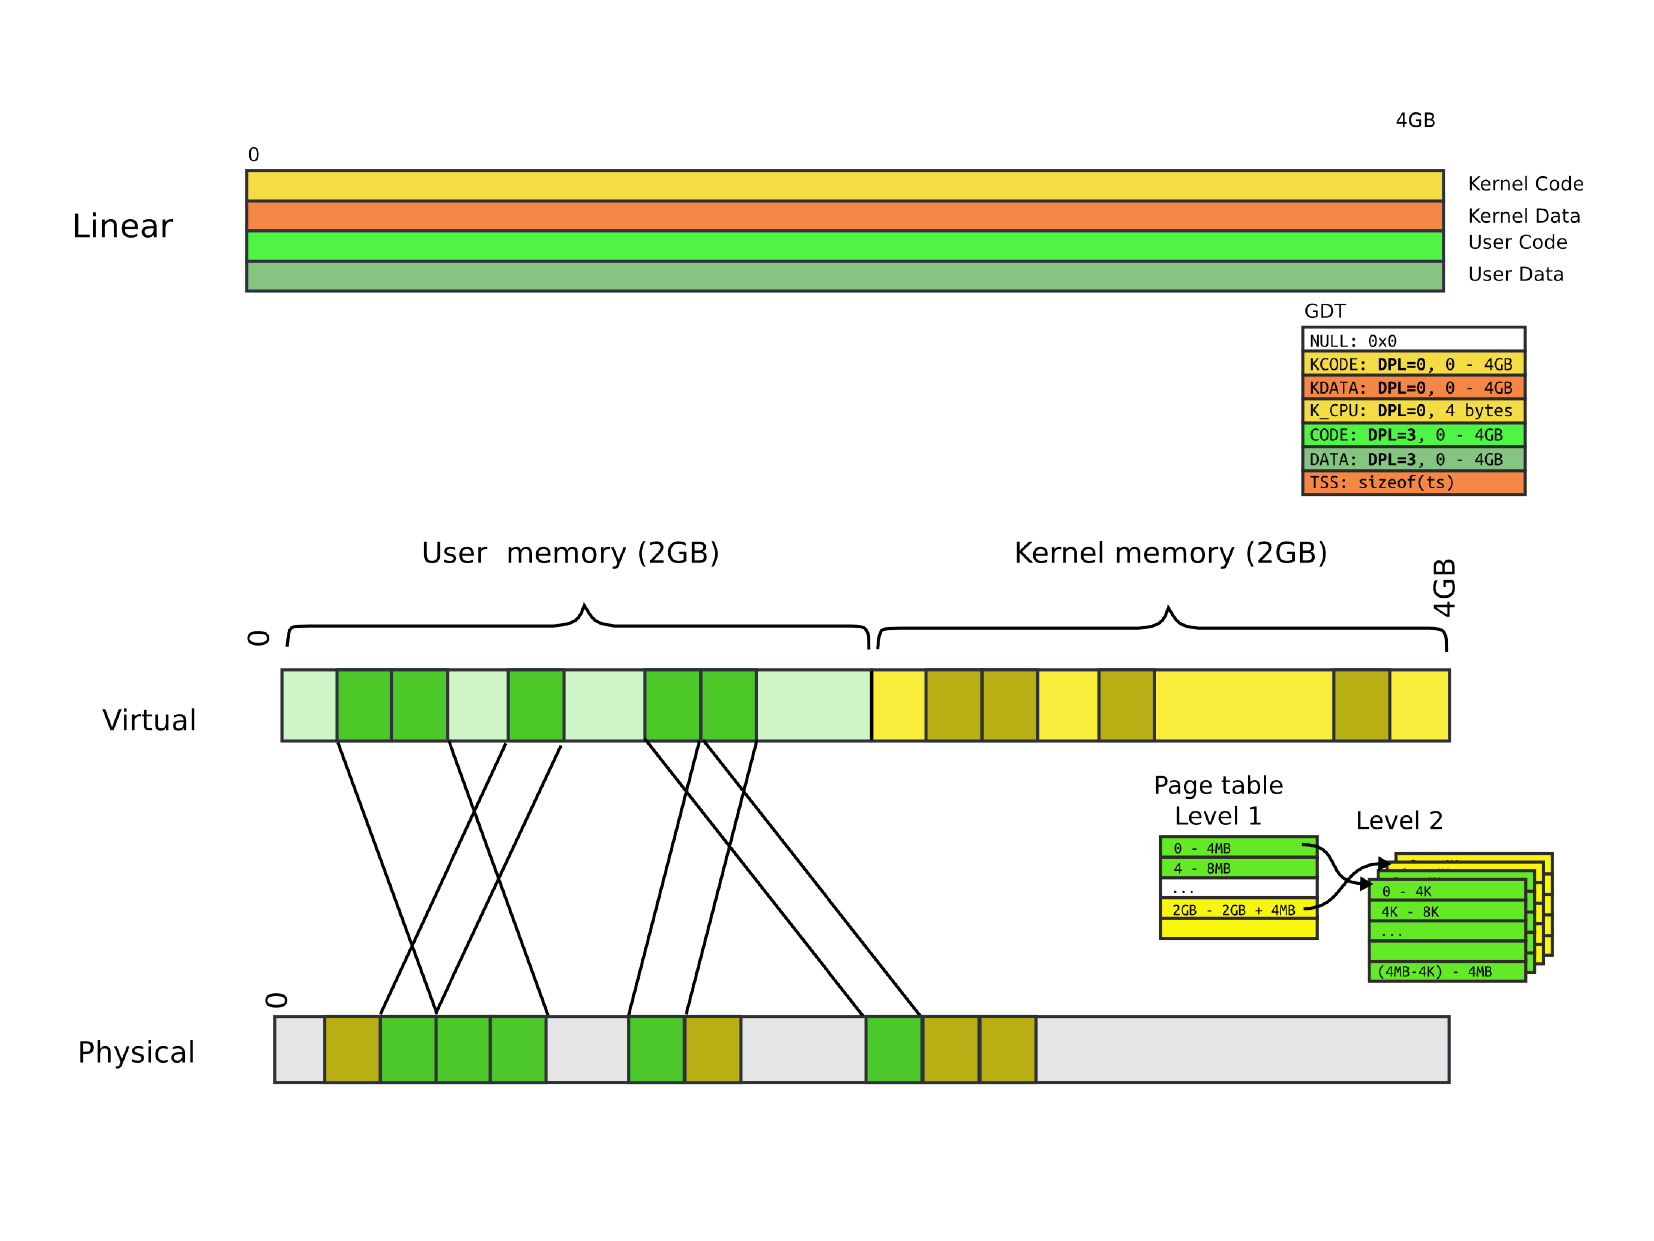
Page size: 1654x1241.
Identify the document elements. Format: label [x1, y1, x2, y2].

picture [75, 112, 1583, 1088]
